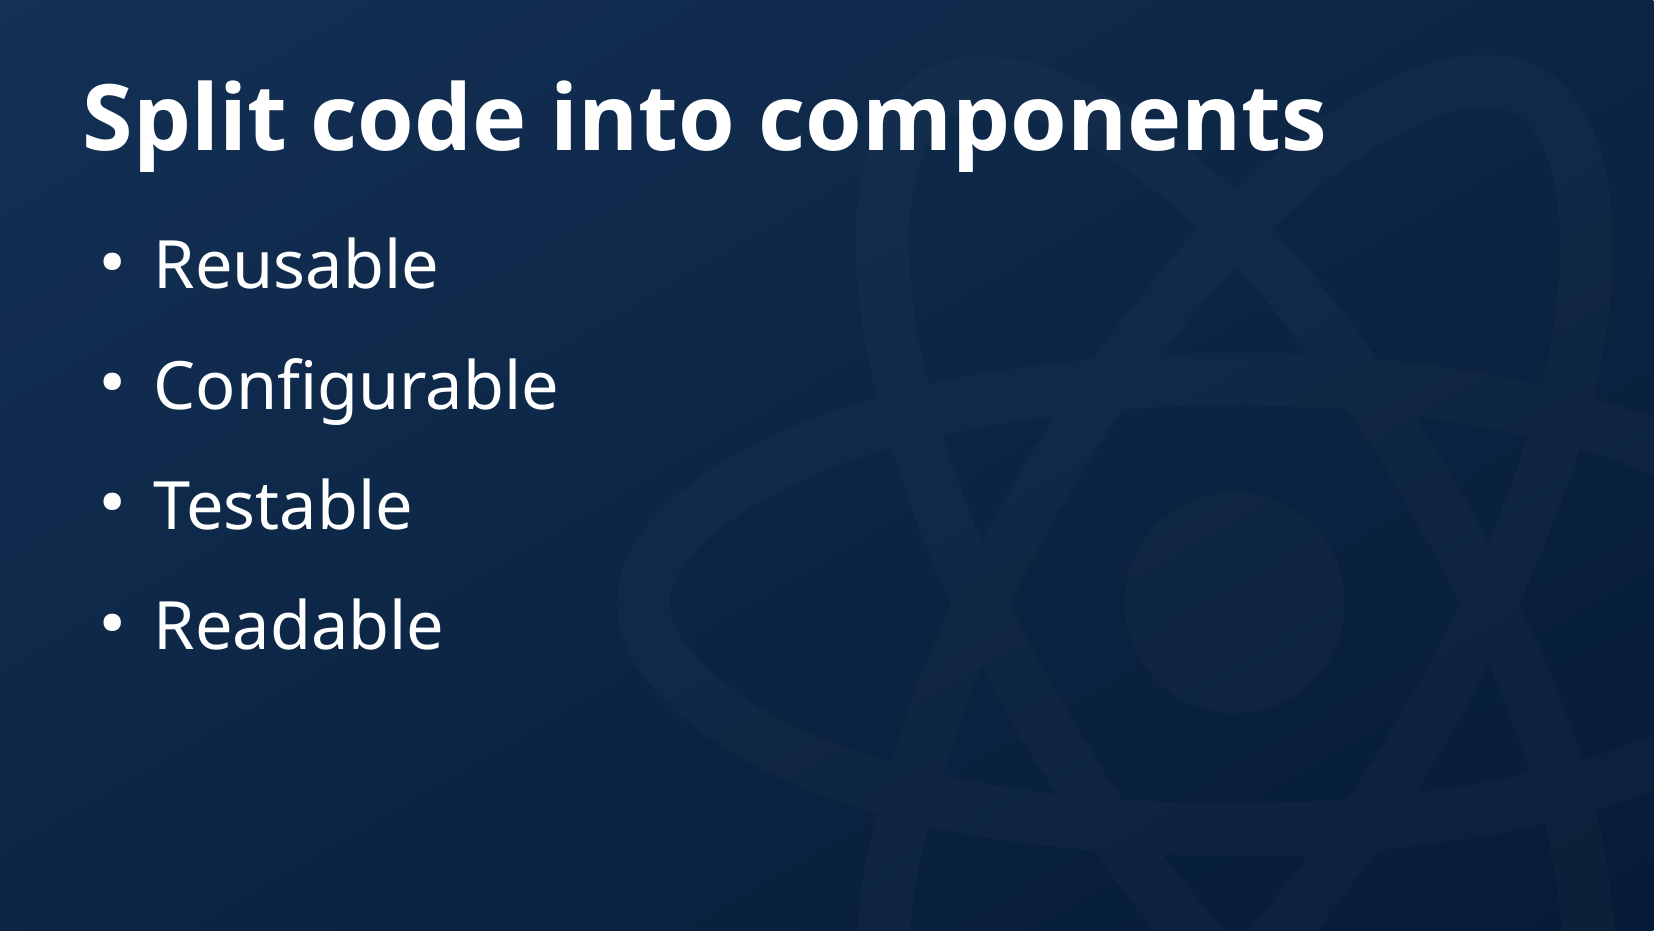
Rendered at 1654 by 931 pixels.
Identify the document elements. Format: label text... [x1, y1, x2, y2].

list Reusable Configurable Testable Readable [82, 217, 1571, 758]
title Split code into components [82, 37, 1571, 193]
